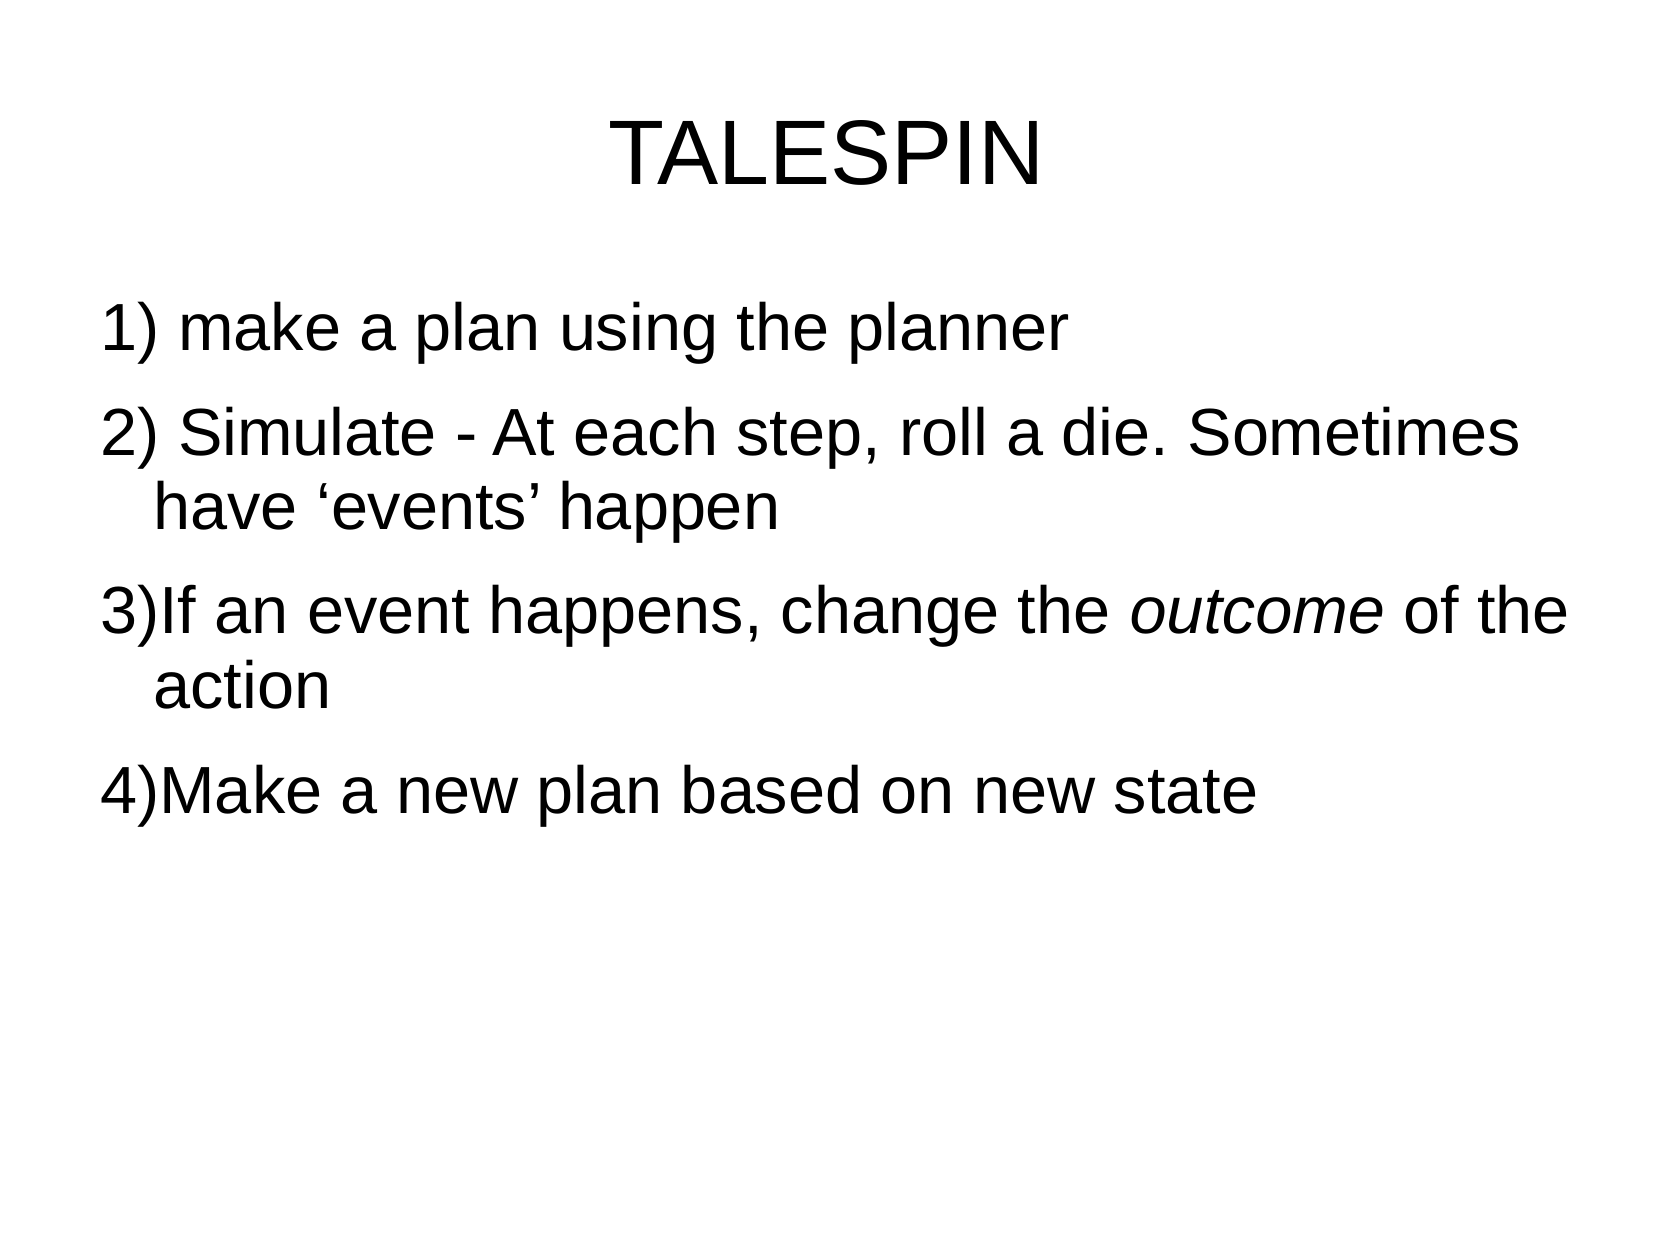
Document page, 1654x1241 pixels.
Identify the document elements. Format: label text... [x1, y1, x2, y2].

title TALESPIN [82, 49, 1571, 257]
list make a plan using the planner Simulate - At each step, roll a die. Sometimes have ‘events’ happen If an event happens, change the outcome of the action Make a new plan based on new state [82, 290, 1571, 1010]
